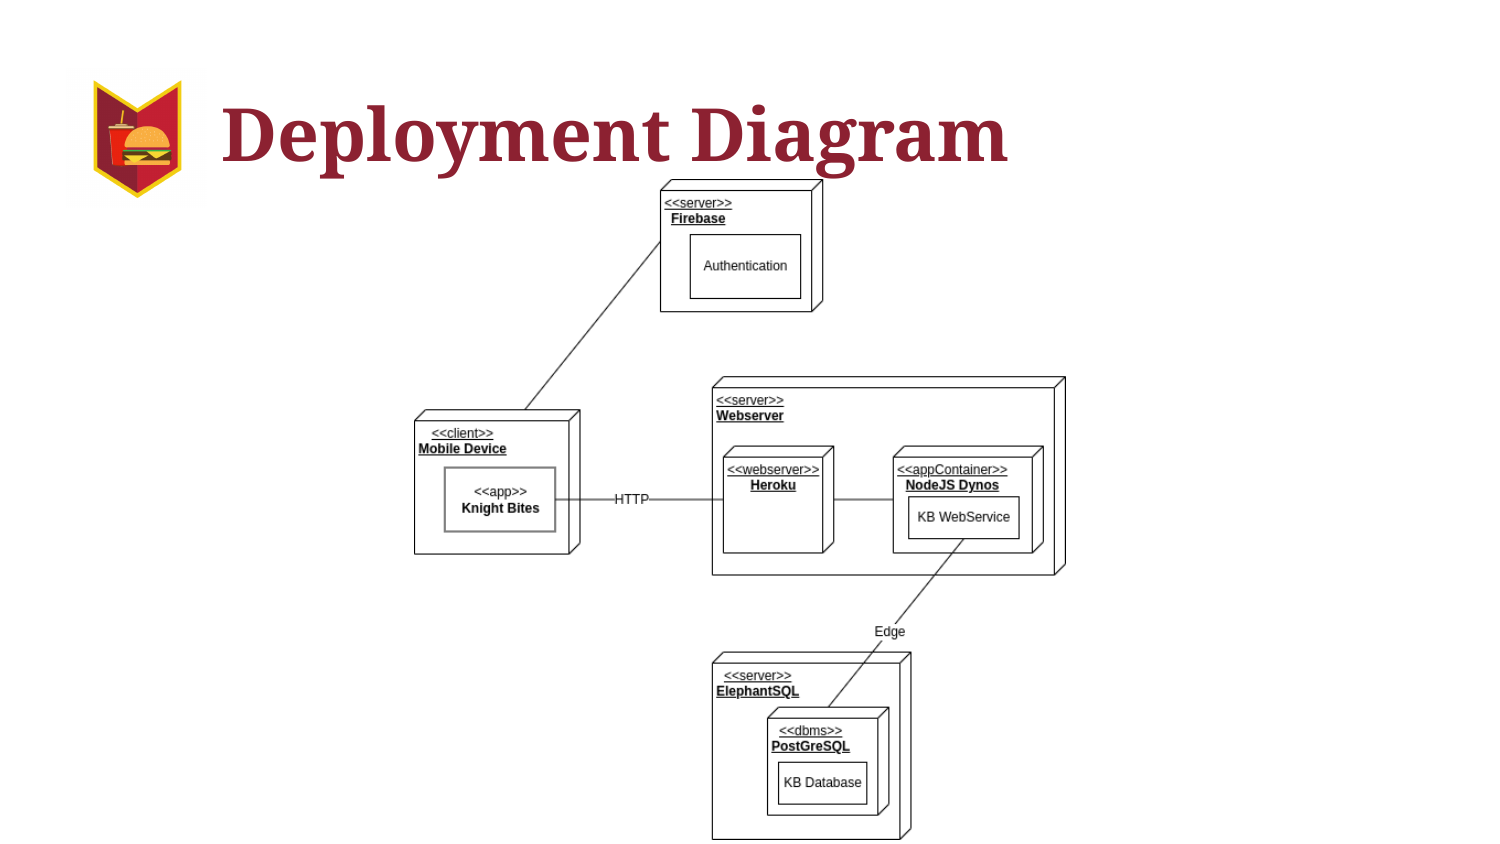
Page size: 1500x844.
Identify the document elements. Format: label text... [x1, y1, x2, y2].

picture [414, 179, 1066, 841]
title Deployment Diagram [207, 72, 1449, 158]
picture [66, 68, 207, 208]
